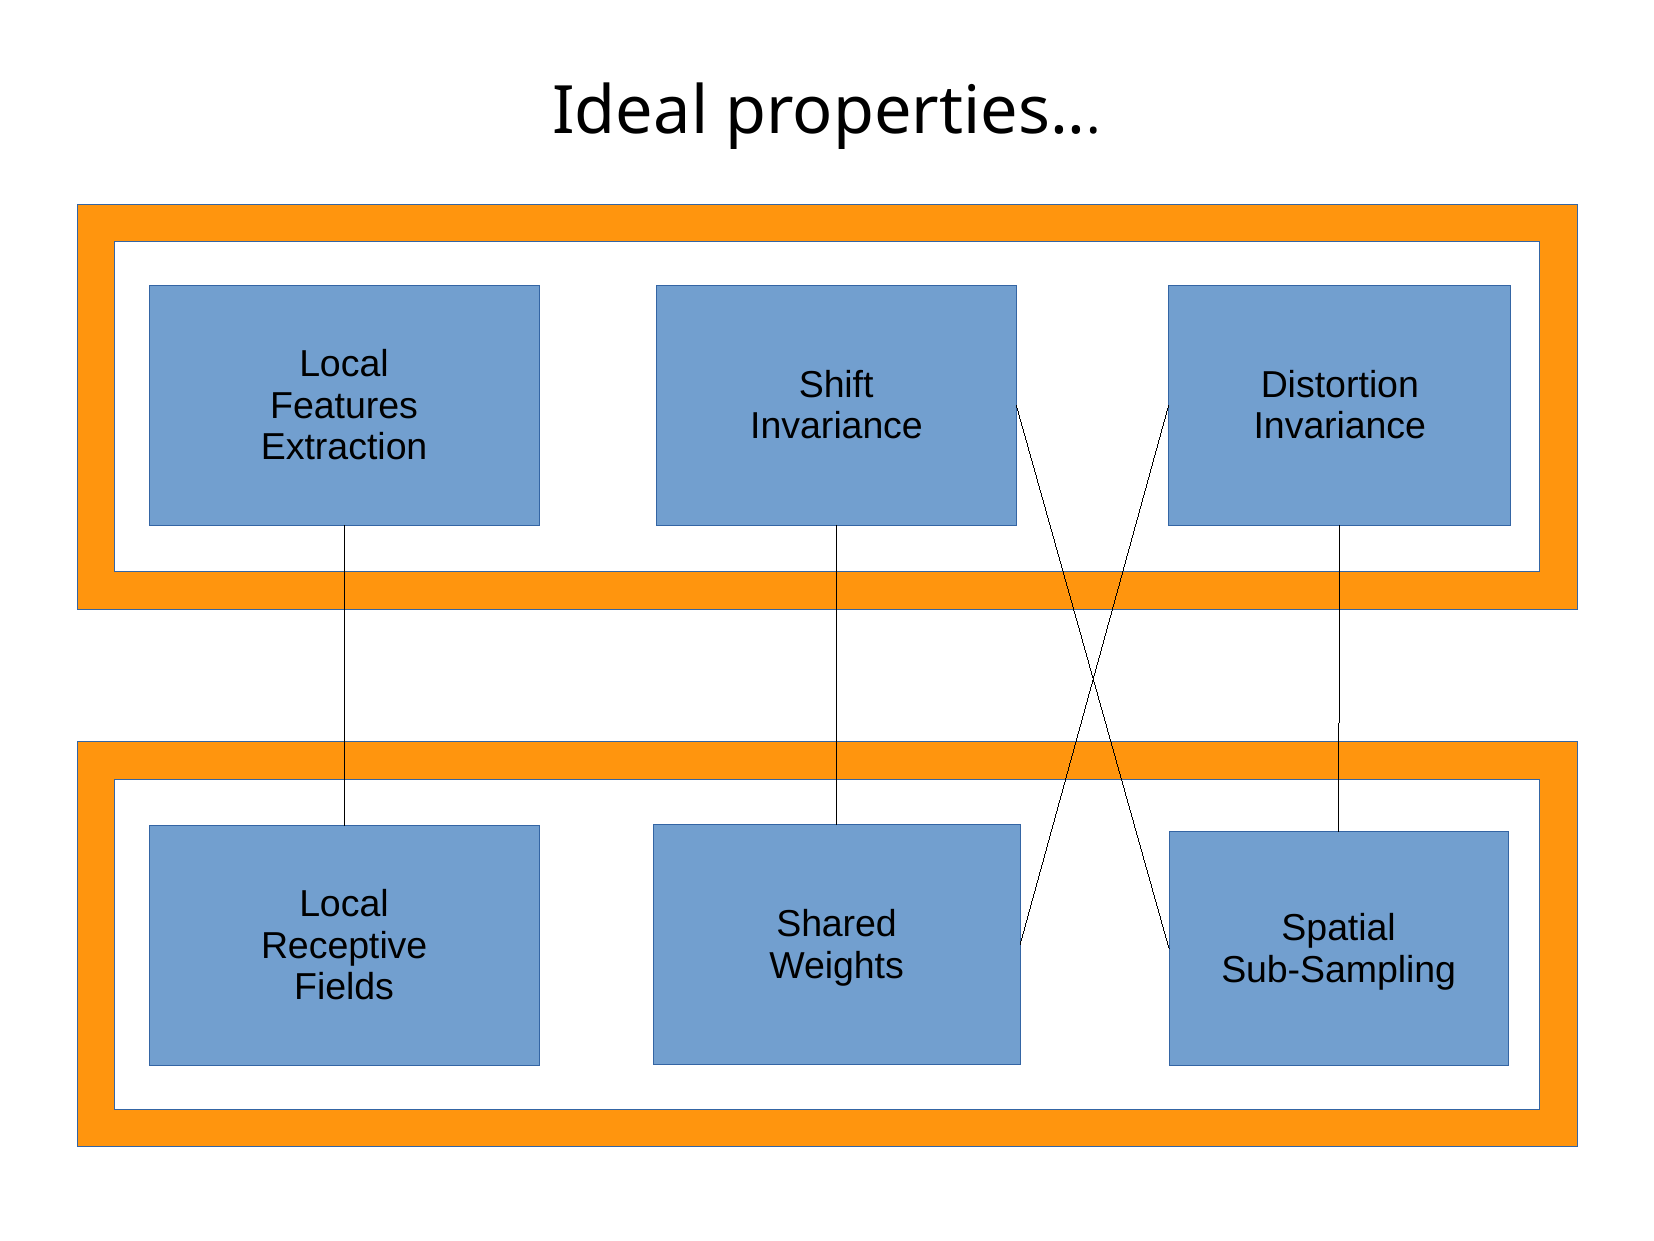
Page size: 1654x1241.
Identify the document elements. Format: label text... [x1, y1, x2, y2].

text_box Spatial Sub-Sampling [1169, 831, 1509, 1066]
text_box Shift Invariance [656, 285, 1017, 526]
text_box [77, 741, 1578, 1147]
text_box [837, 741, 1338, 780]
title Ideal properties... [82, 49, 1571, 166]
text_box [837, 571, 1339, 610]
text_box Shared Weights [653, 824, 1021, 1065]
text_box [77, 204, 1578, 610]
text_box [345, 741, 836, 780]
text_box [345, 571, 836, 610]
text_box Local Receptive Fields [149, 825, 540, 1066]
text_box Distortion Invariance [1168, 285, 1511, 526]
text_box Local Features Extraction [149, 285, 540, 526]
